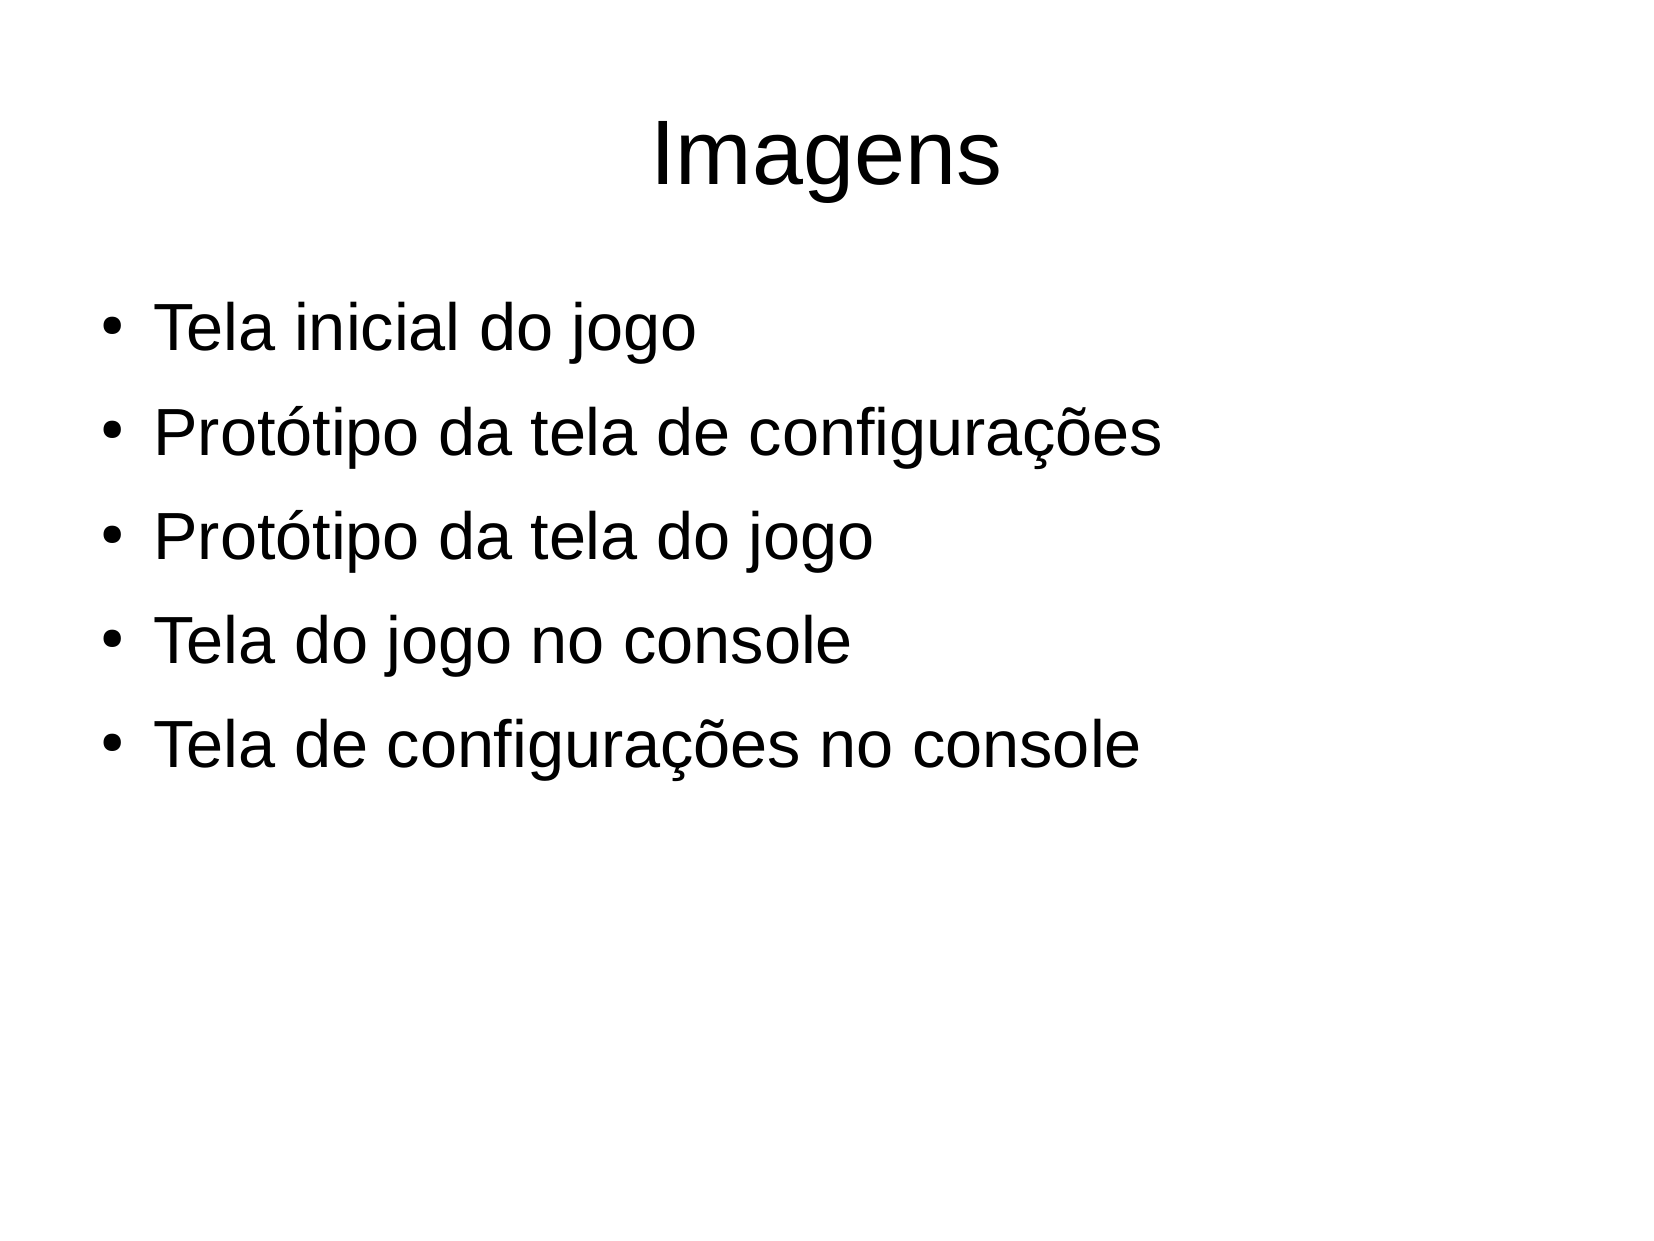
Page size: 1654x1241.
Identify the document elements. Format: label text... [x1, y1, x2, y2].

title Imagens [82, 49, 1571, 257]
list Tela inicial do jogo Protótipo da tela de configurações Protótipo da tela do jogo Tela do jogo no console Tela de configurações no console [82, 290, 1571, 1010]
